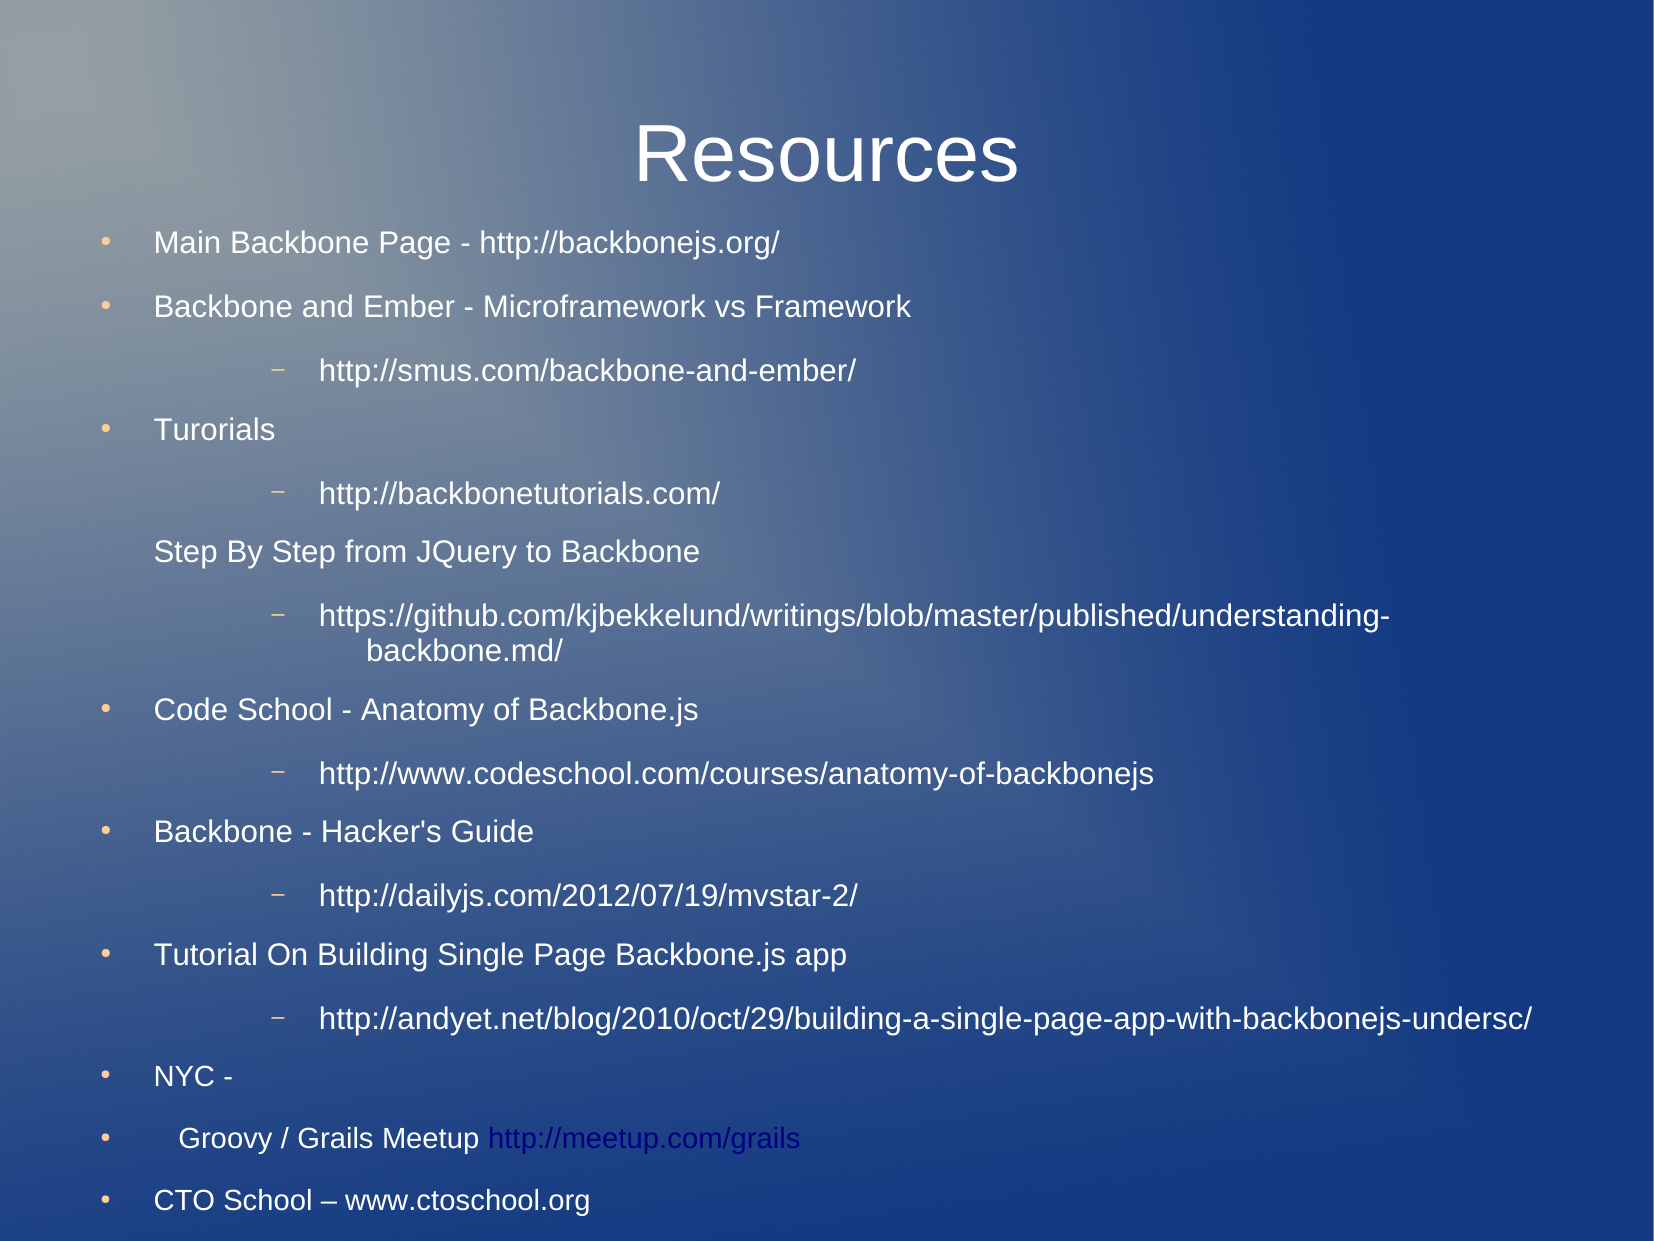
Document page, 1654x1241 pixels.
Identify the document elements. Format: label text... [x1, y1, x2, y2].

picture [0, 0, 1654, 1241]
list Main Backbone Page - http://backbonejs.org/ Backbone and Ember - Microframework vs Framework http://smus.com/backbone-and-ember/ Turorials http://backbonetutorials.com/ Step By Step from JQuery to Backbone https://github.com/kjbekkelund/writings/blob/master/published/understanding-backbone.md/ Code School - Anatomy of Backbone.js http://www.codeschool.com/courses/anatomy-of-backbonejs Backbone - Hacker's Guide http://dailyjs.com/2012/07/19/mvstar-2/ Tutorial On Building Single Page Backbone.js app http://andyet.net/blog/2010/oct/29/building-a-single-page-app-with-backbonejs-undersc/ NYC - Groovy / Grails Meetup http://meetup.com/grails CTO School – www.ctoschool.org [82, 225, 1571, 1241]
title Resources [82, 49, 1571, 225]
